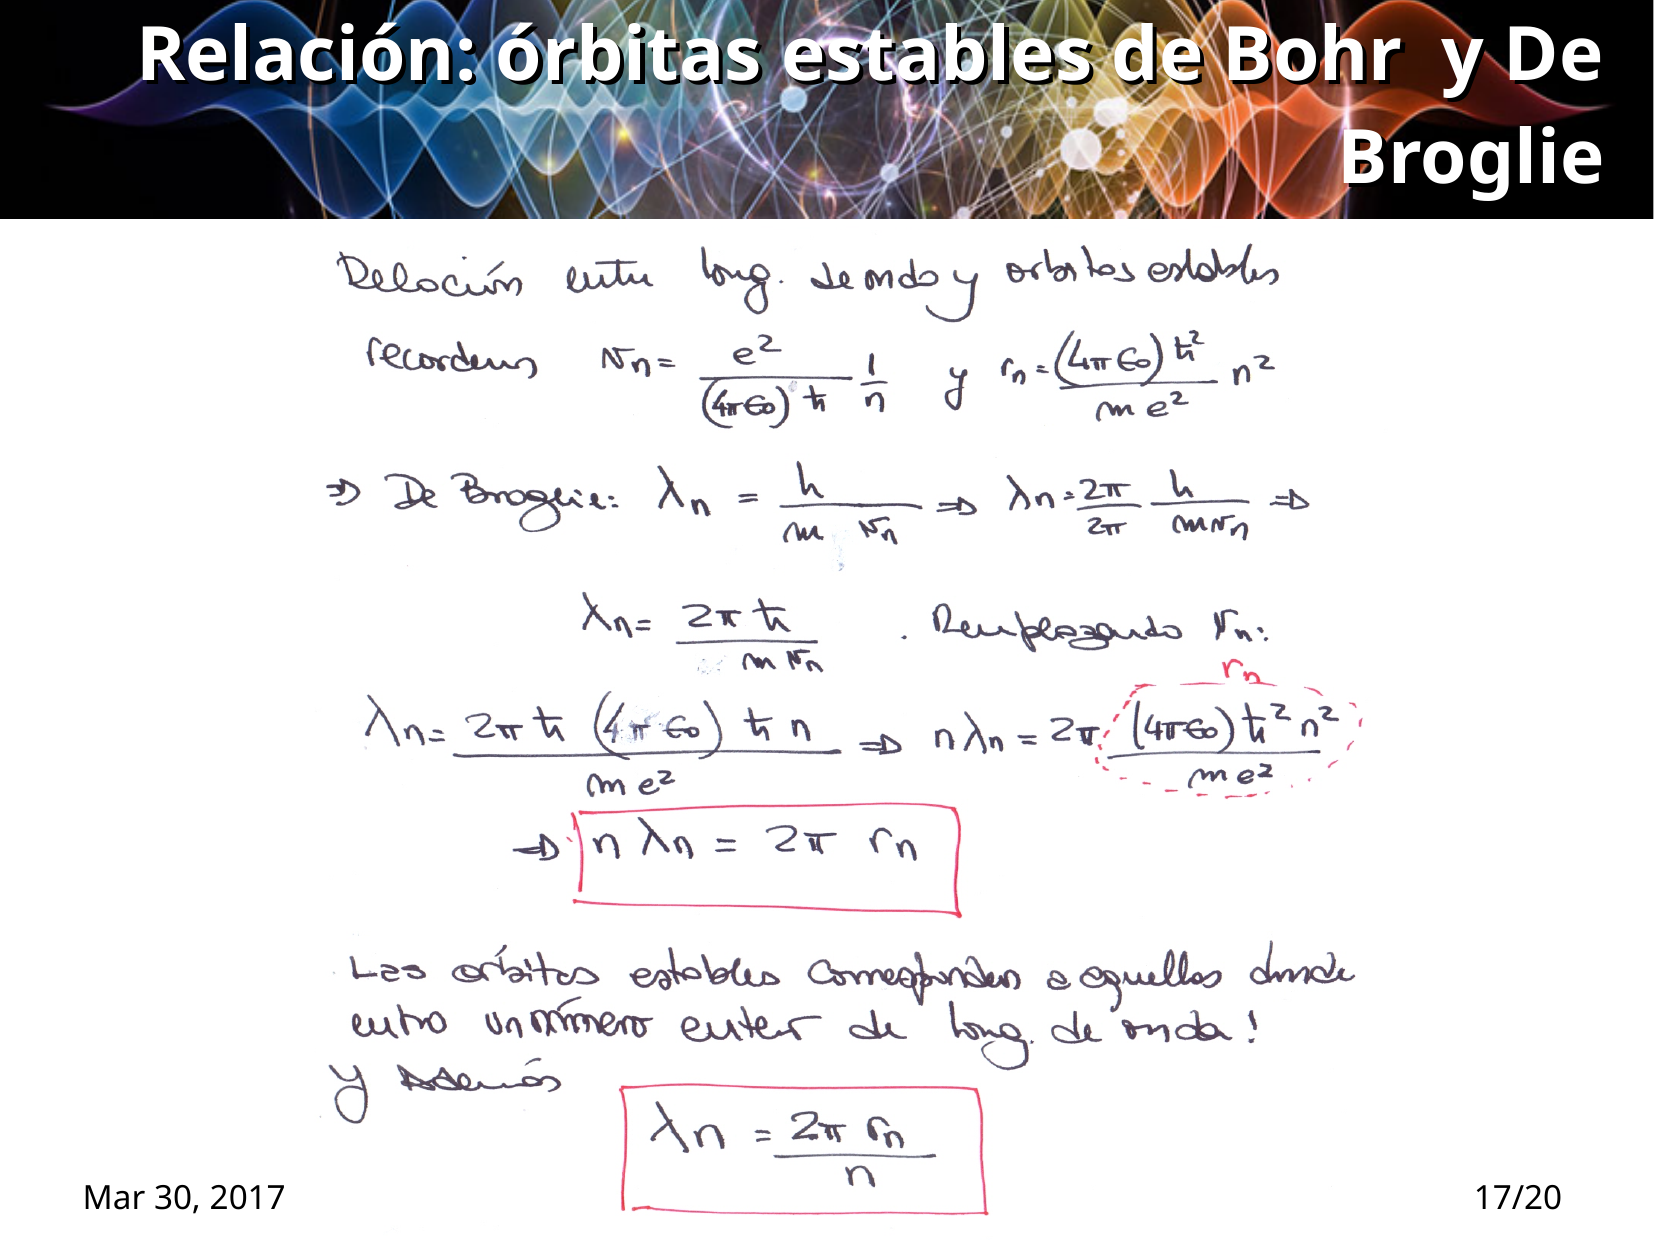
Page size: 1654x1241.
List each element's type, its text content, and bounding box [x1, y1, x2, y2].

picture [0, 0, 1654, 219]
picture [314, 225, 1389, 1240]
title Relación: órbitas estables de Bohr y De Broglie [45, 15, 1606, 191]
